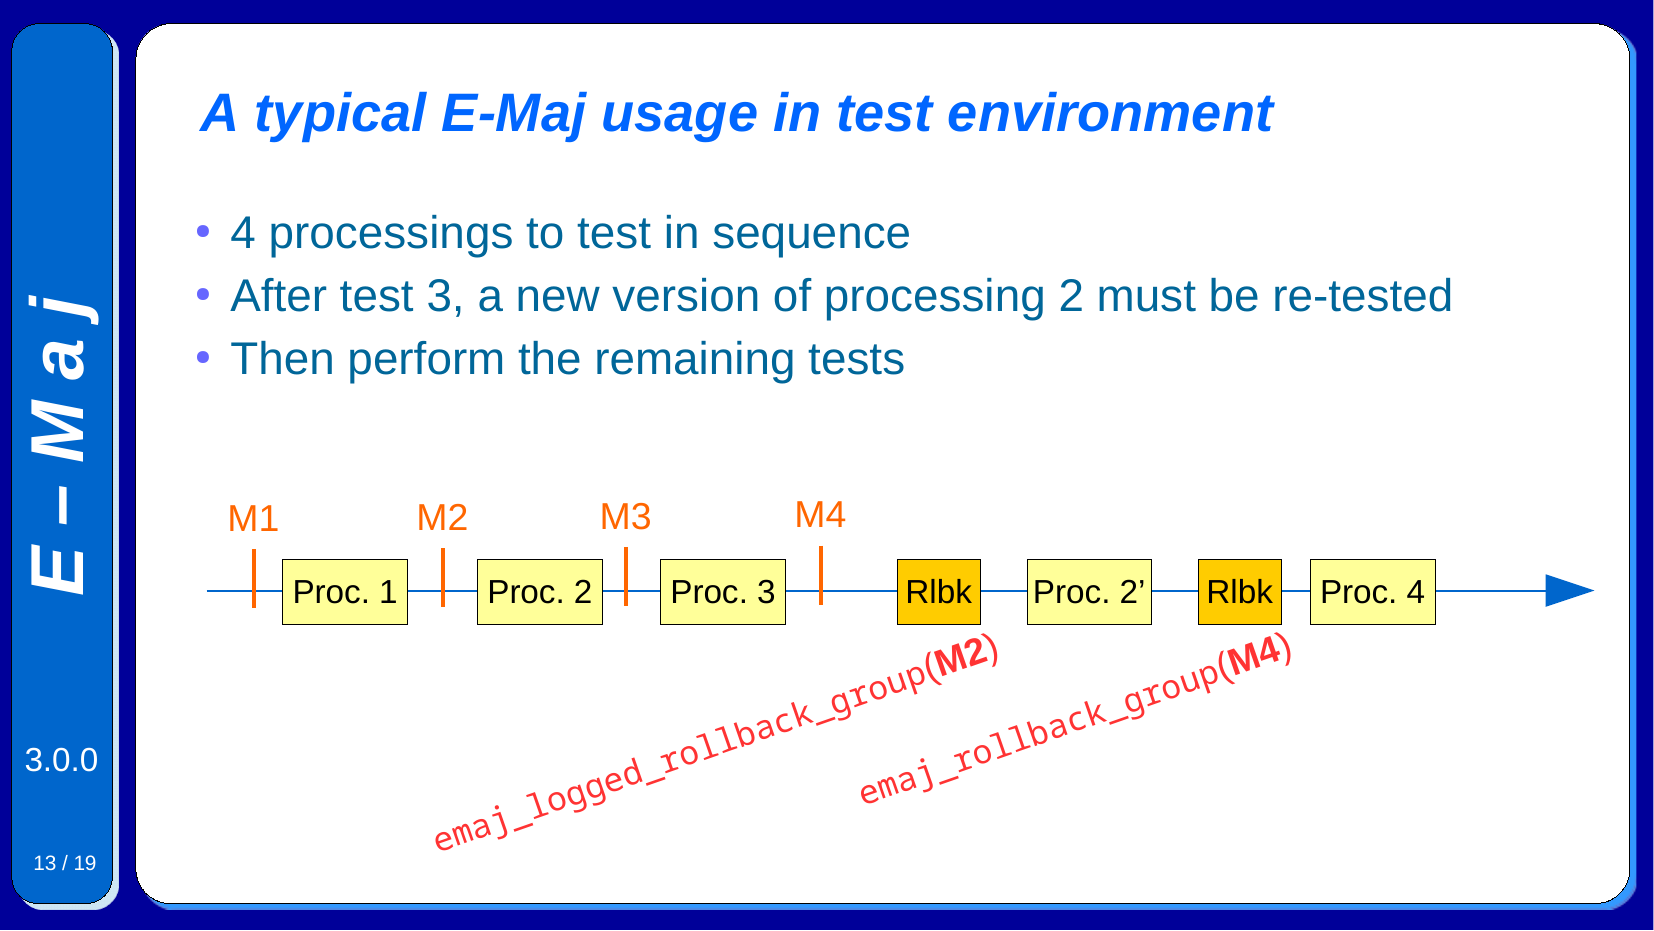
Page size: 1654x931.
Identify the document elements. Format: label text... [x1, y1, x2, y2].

text_box M2 [401, 488, 484, 546]
text_box Proc. 2 [477, 559, 603, 625]
text_box Proc. 4 [1310, 559, 1436, 625]
text_box emaj_logged_rollback_group(M2) [409, 610, 1025, 884]
text_box emaj_rollback_group(M4) [834, 609, 1318, 837]
text_box M1 [212, 490, 295, 547]
text_box M3 [584, 487, 667, 545]
text_box Rlbk [897, 559, 981, 625]
text_box Proc. 2’ [1027, 559, 1152, 625]
text_box Rlbk [1198, 559, 1282, 625]
list 4 processings to test in sequence After test 3, a new version of processing 2 must be re-tested Then perform the remaining tests [177, 206, 1587, 385]
title A typical E-Maj usage in test environment [200, 34, 1575, 191]
text_box Proc. 3 [660, 559, 786, 625]
text_box M4 [779, 486, 862, 544]
text_box Proc. 1 [282, 559, 408, 625]
